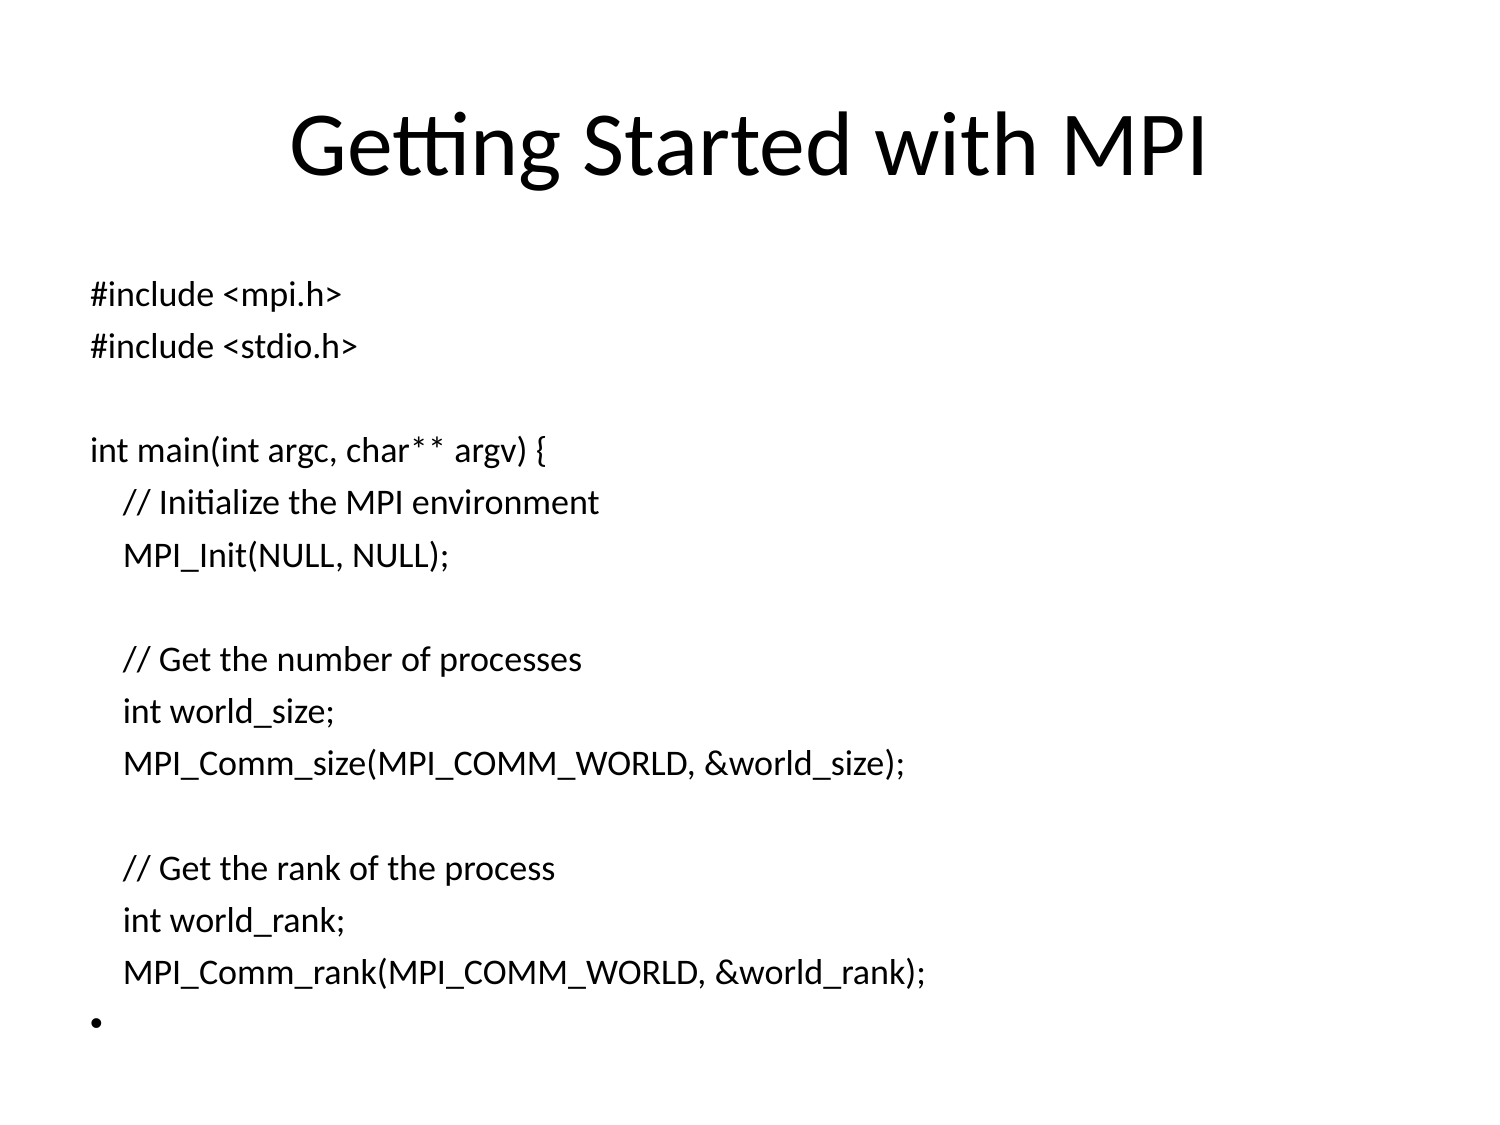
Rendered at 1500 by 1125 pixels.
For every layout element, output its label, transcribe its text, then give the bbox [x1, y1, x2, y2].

title Getting Started with MPI [75, 45, 1426, 233]
list #include <mpi.h> #include <stdio.h> int main(int argc, char** argv) { // Initialize the MPI environment MPI_Init(NULL, NULL); // Get the number of processes int world_size; MPI_Comm_size(MPI_COMM_WORLD, &world_size); // Get the rank of the process int world_rank; MPI_Comm_rank(MPI_COMM_WORLD, &world_rank); [75, 262, 1426, 1005]
